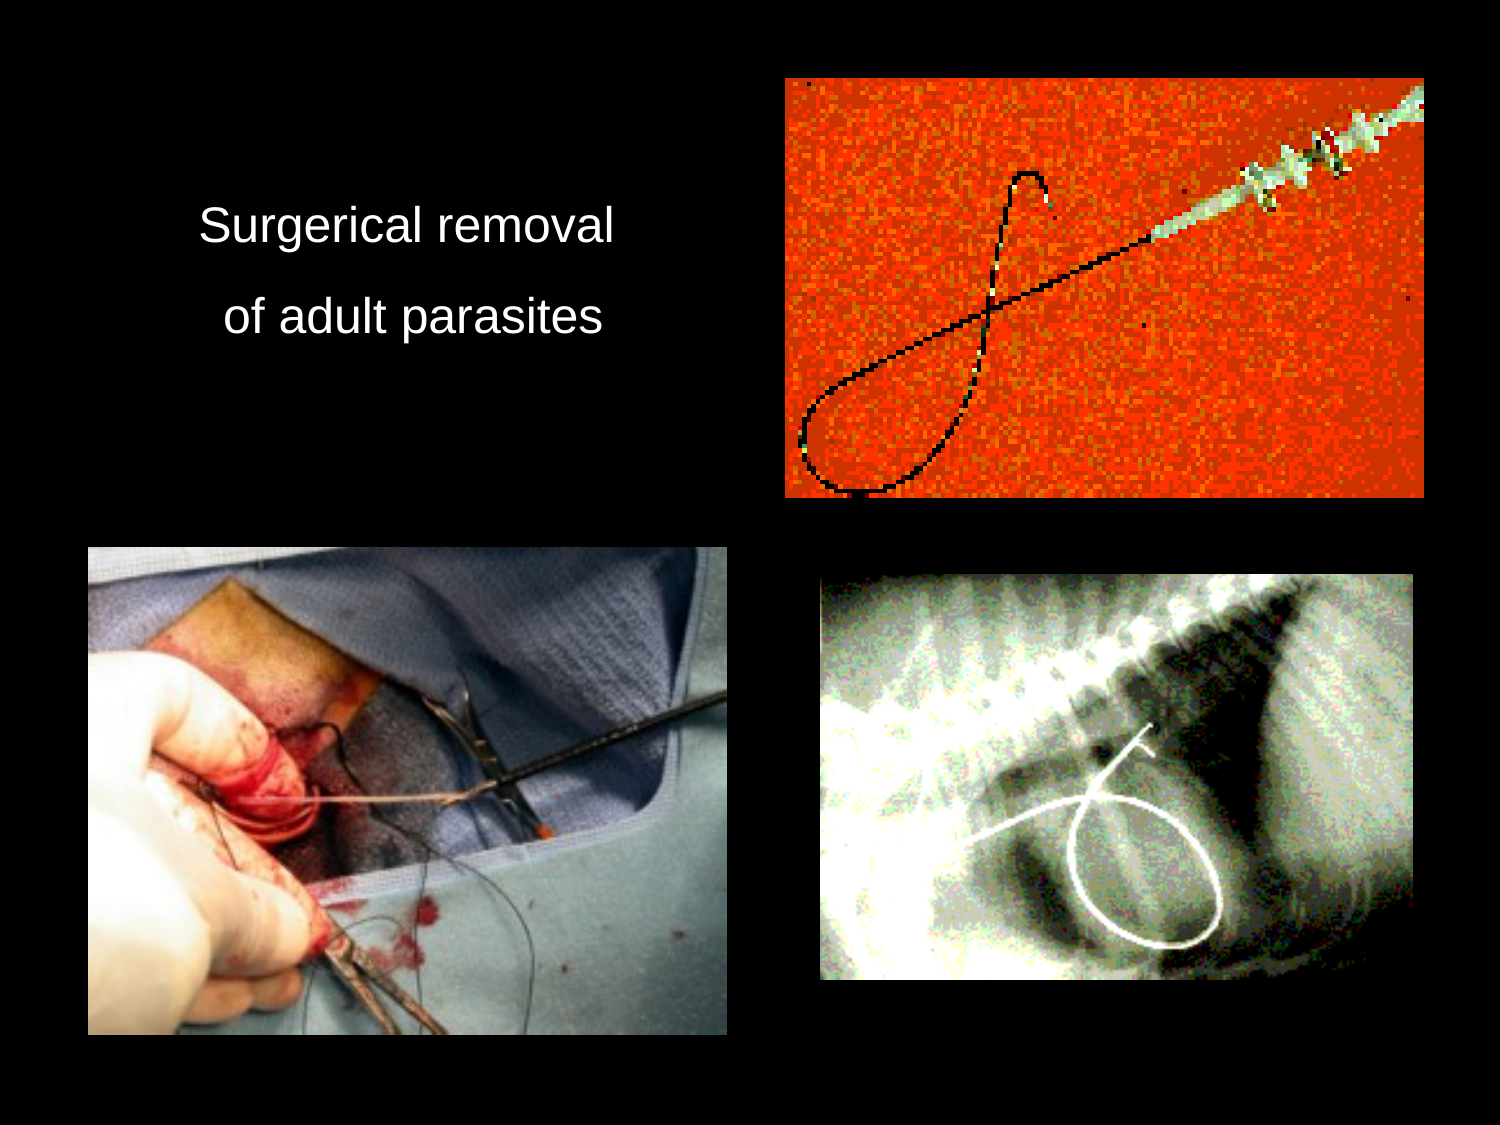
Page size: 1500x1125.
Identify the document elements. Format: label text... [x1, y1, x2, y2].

picture [88, 547, 727, 1035]
text_box Surgerical removal of adult parasites [76, 184, 751, 352]
chart [820, 574, 1413, 980]
chart [785, 78, 1424, 498]
